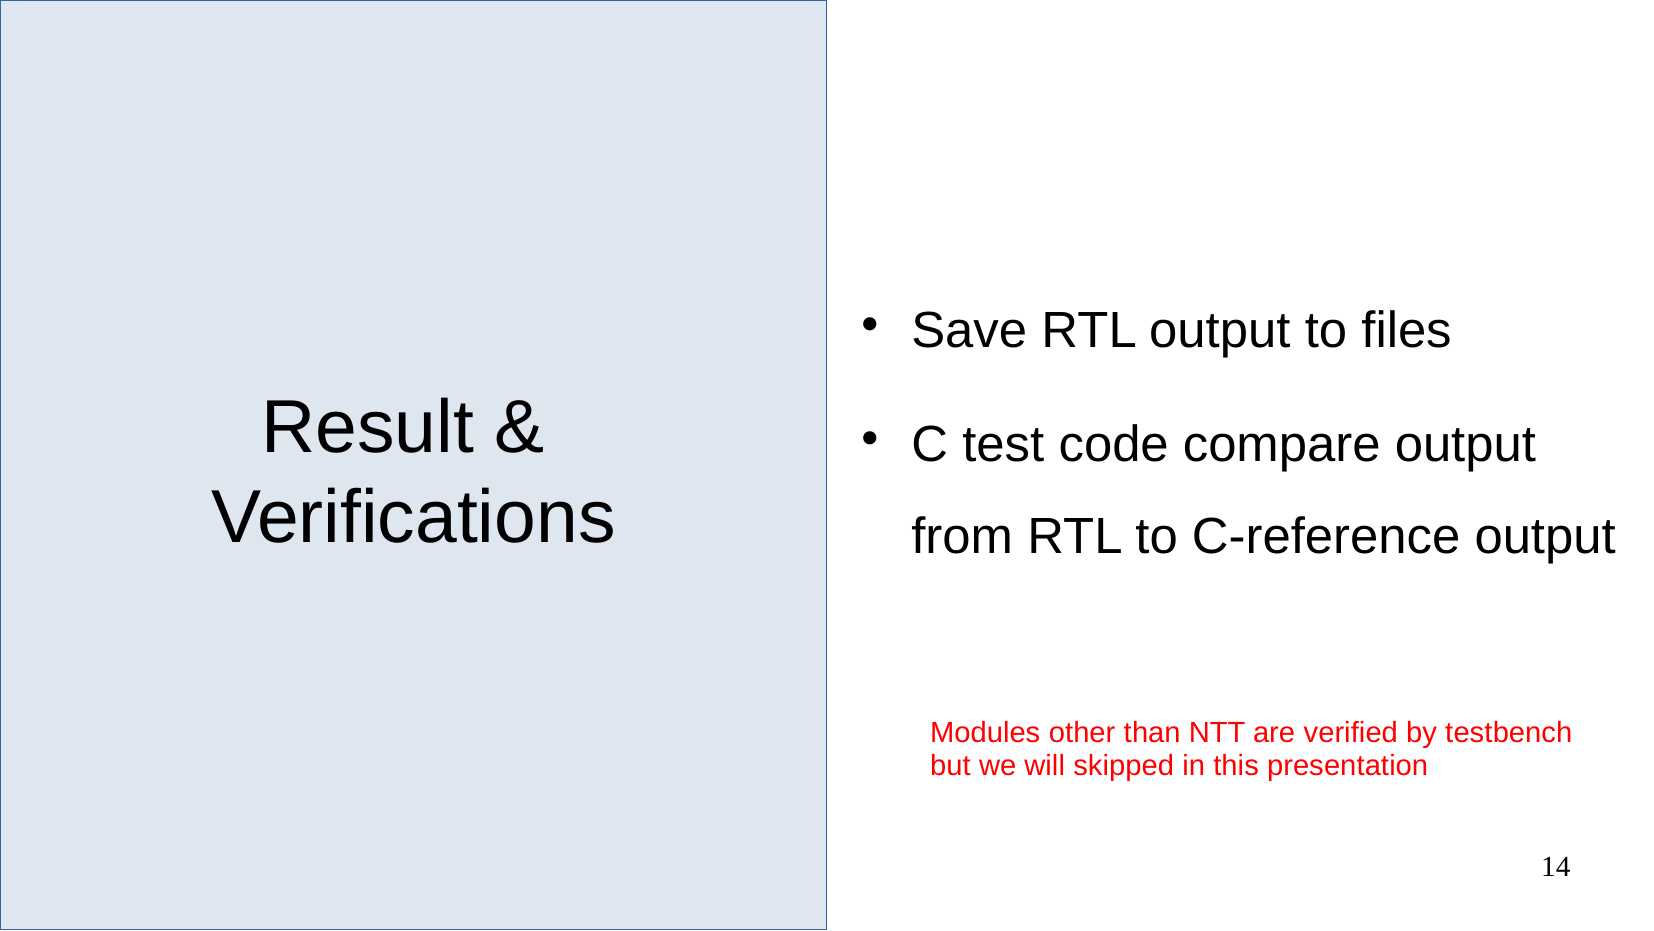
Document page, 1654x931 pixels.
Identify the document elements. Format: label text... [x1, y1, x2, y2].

text_box [0, 0, 827, 930]
text_box Modules other than NTT are verified by testbench but we will skipped in this presentation [915, 708, 1595, 827]
list Save RTL output to files C test code compare output from RTL to C-reference output [844, 265, 1625, 650]
title Result & Verifications [118, 88, 709, 846]
